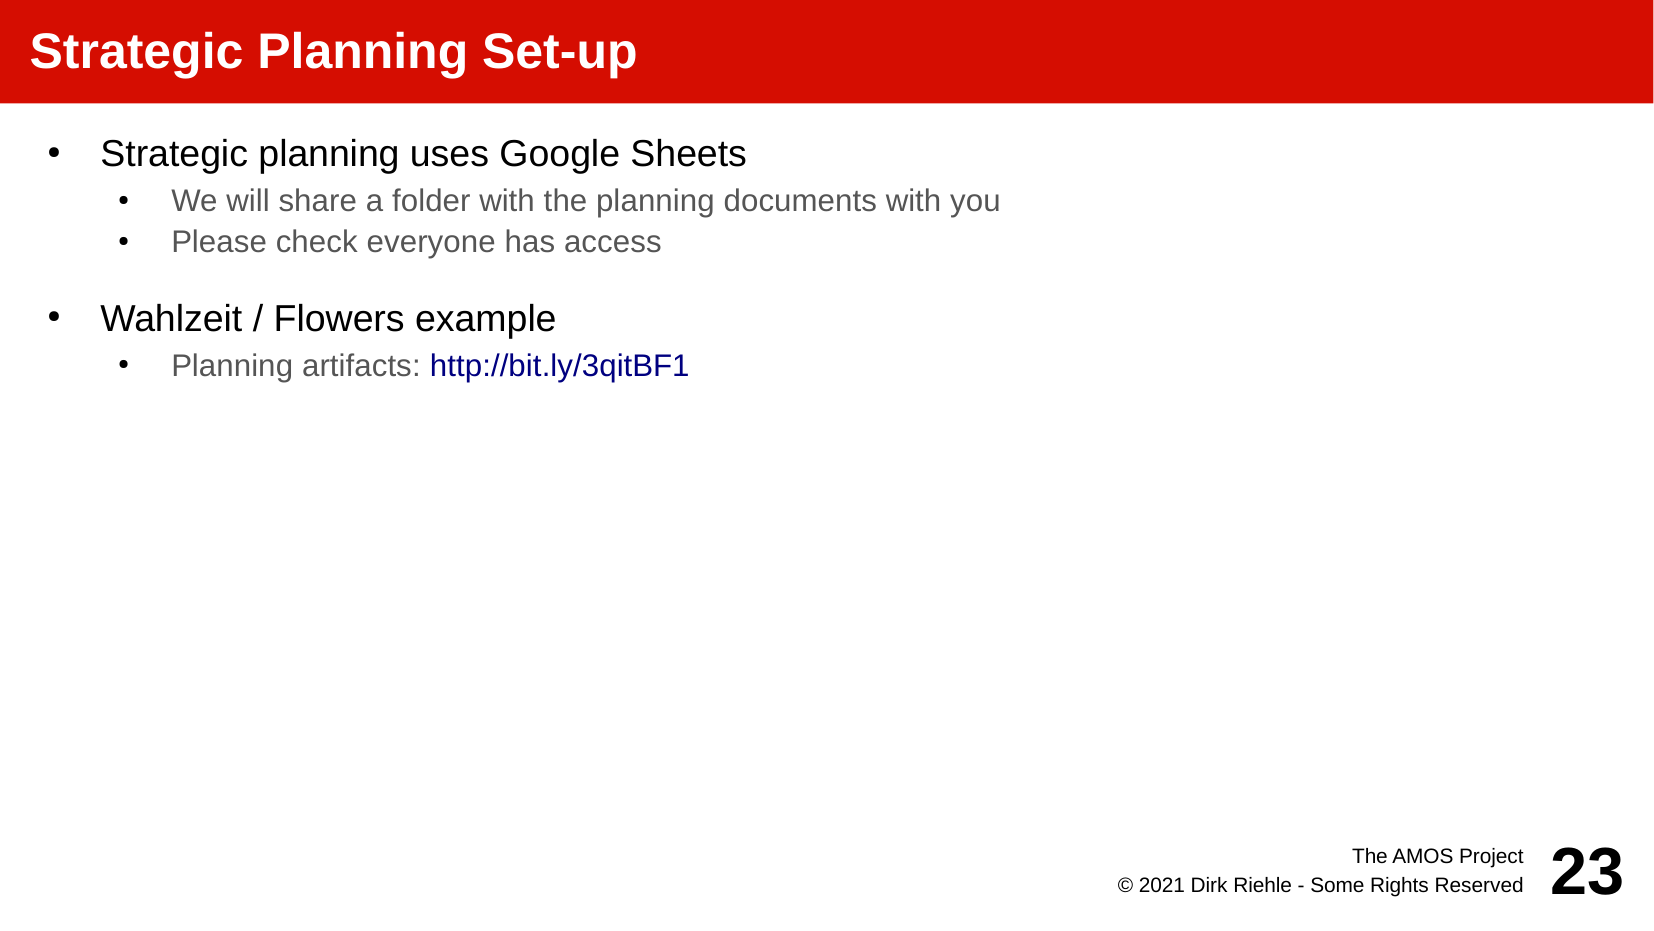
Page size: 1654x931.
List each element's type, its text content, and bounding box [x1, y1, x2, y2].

title Strategic Planning Set-up [0, 0, 1654, 104]
list Strategic planning uses Google Sheets We will share a folder with the planning documents with you Please check everyone has access Wahlzeit / Flowers example Planning artifacts: http://bit.ly/3qitBF1 [29, 132, 1625, 813]
